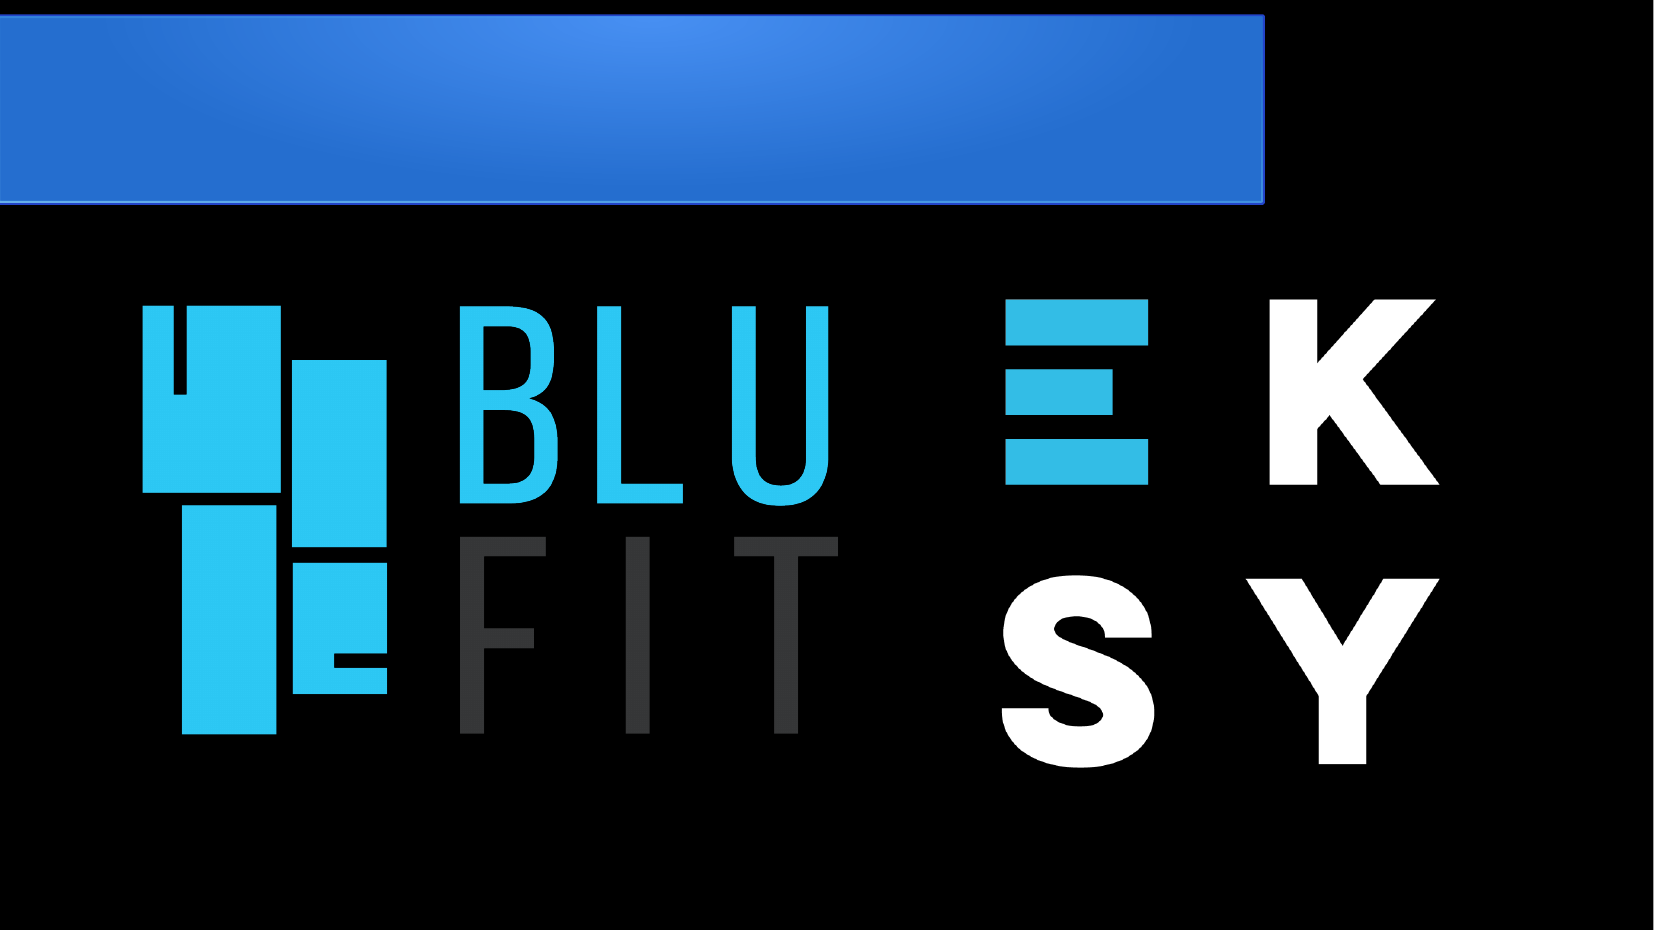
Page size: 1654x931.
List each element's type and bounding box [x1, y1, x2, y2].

picture [139, 174, 839, 875]
picture [968, 263, 1473, 804]
